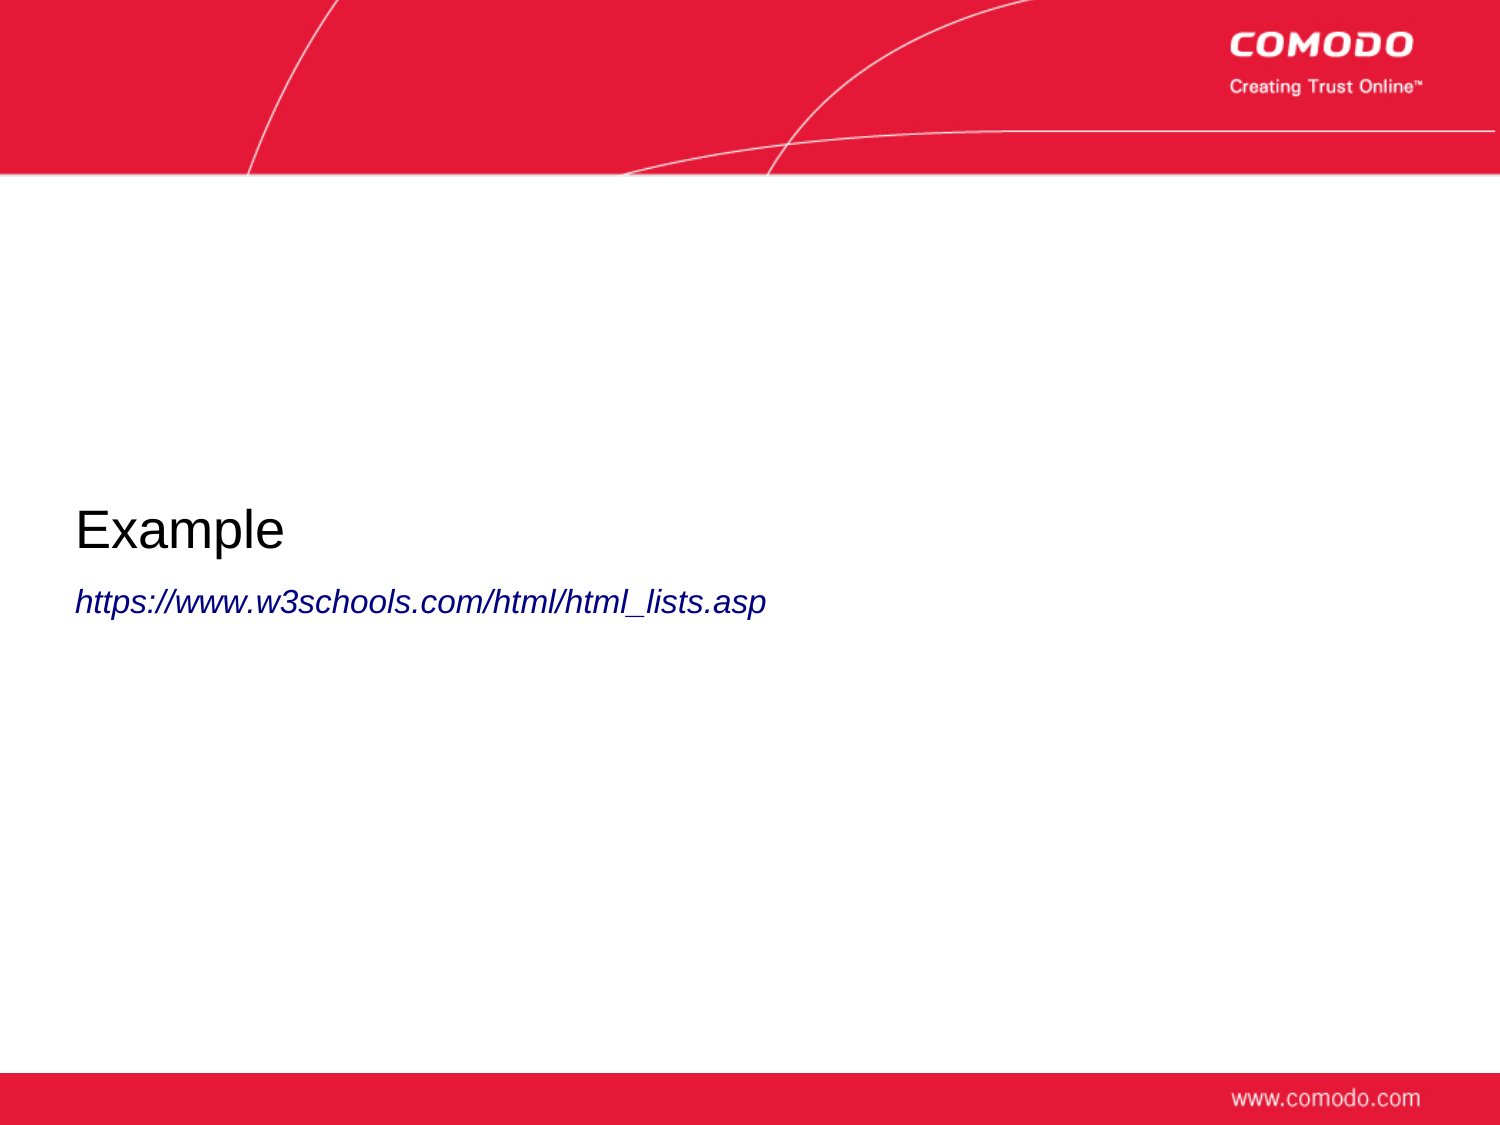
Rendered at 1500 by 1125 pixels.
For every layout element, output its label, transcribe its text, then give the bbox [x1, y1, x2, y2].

picture [0, 1073, 1500, 1125]
picture [0, 0, 1500, 176]
list Example https://www.w3schools.com/html/html_lists.asp [75, 496, 1423, 1004]
